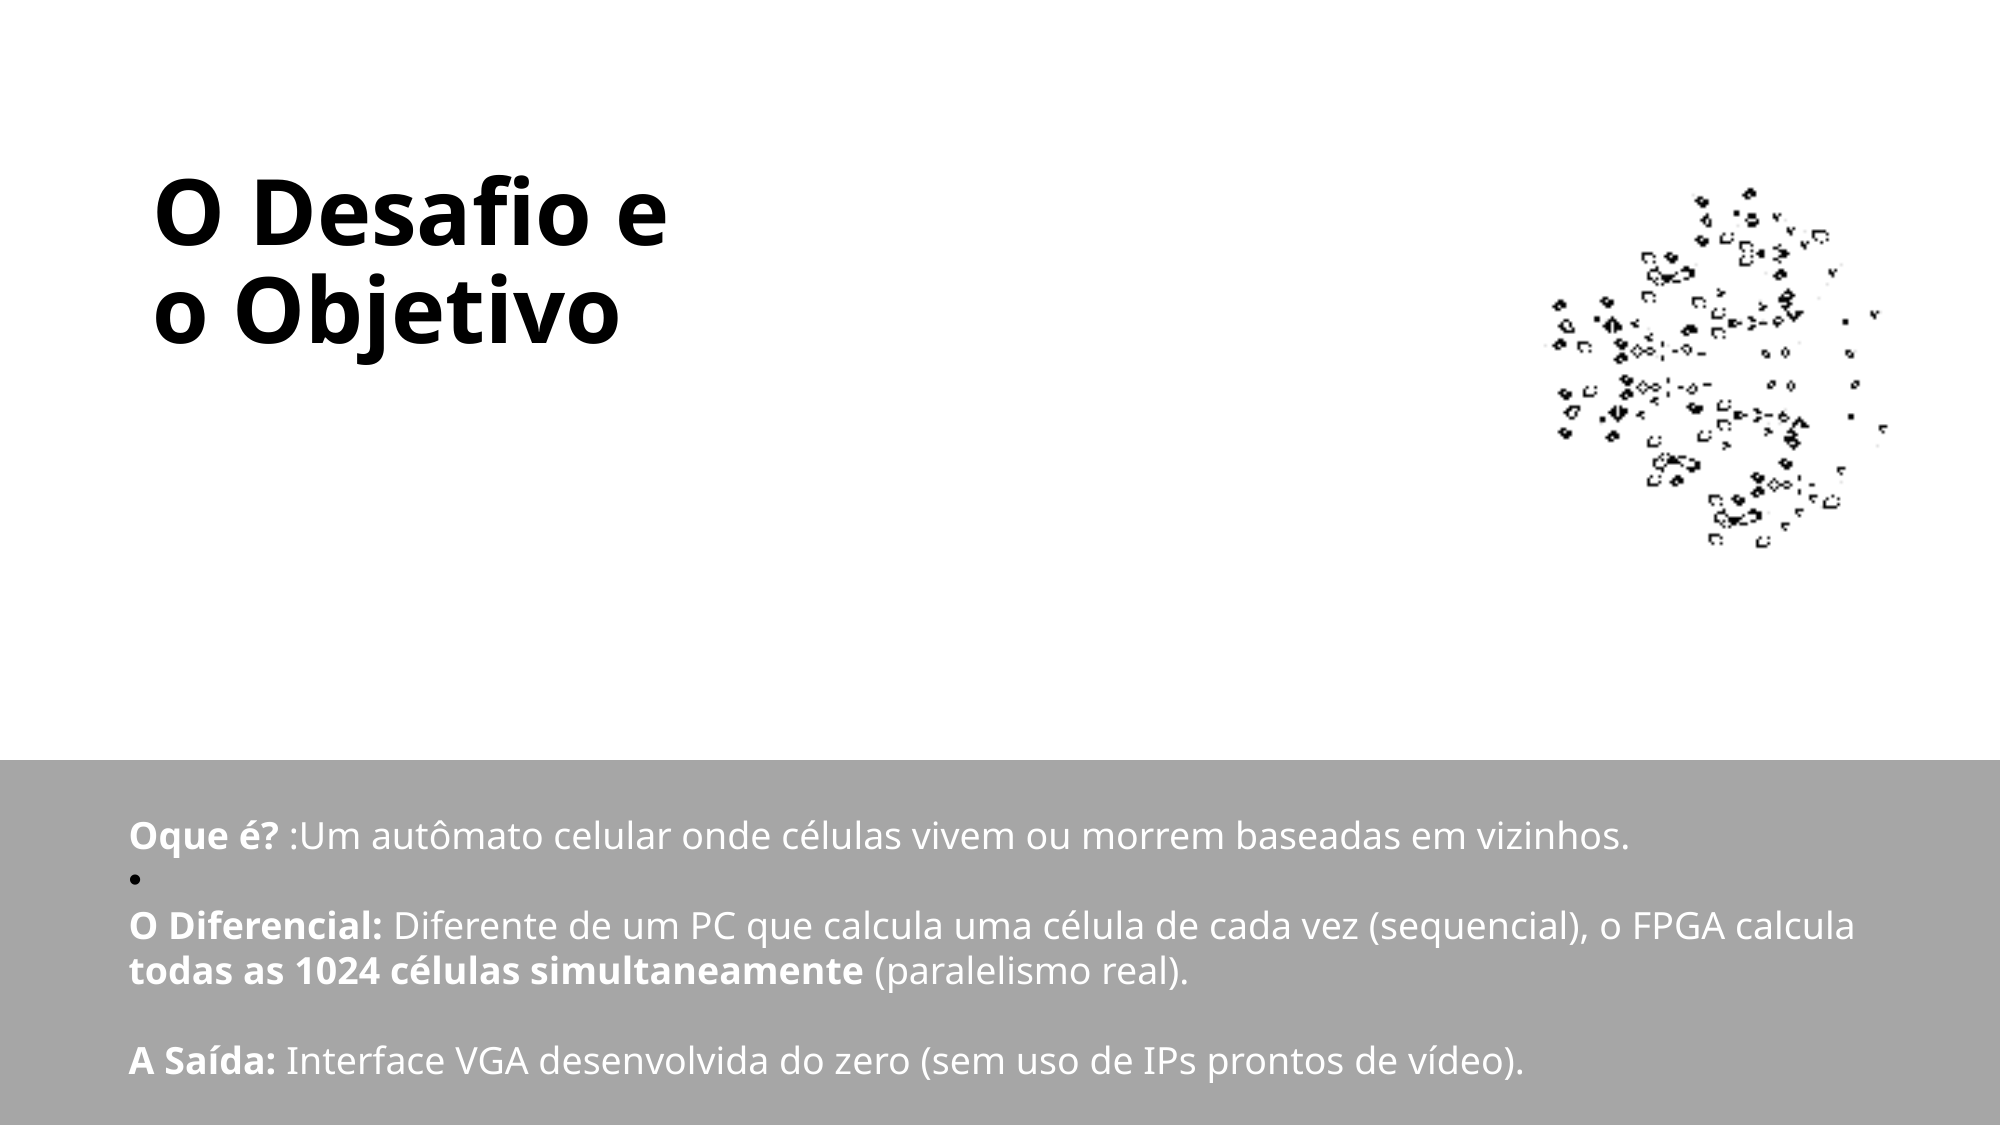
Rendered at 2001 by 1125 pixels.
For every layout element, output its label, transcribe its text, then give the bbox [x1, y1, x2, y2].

text_box Oque é? :Um autômato celular onde células vivem ou morrem baseadas em vizinhos. O Diferencial: Diferente de um PC que calcula uma célula de cada vez (sequencial), o FPGA calcula todas as 1024 células simultaneamente (paralelismo real). A Saída: Interface VGA desenvolvida do zero (sem uso de IPs prontos de vídeo). [113, 804, 1892, 1092]
title O Desafio e o Objetivo [137, 136, 724, 393]
picture [833, 164, 1891, 699]
text_box [0, 760, 2000, 1125]
